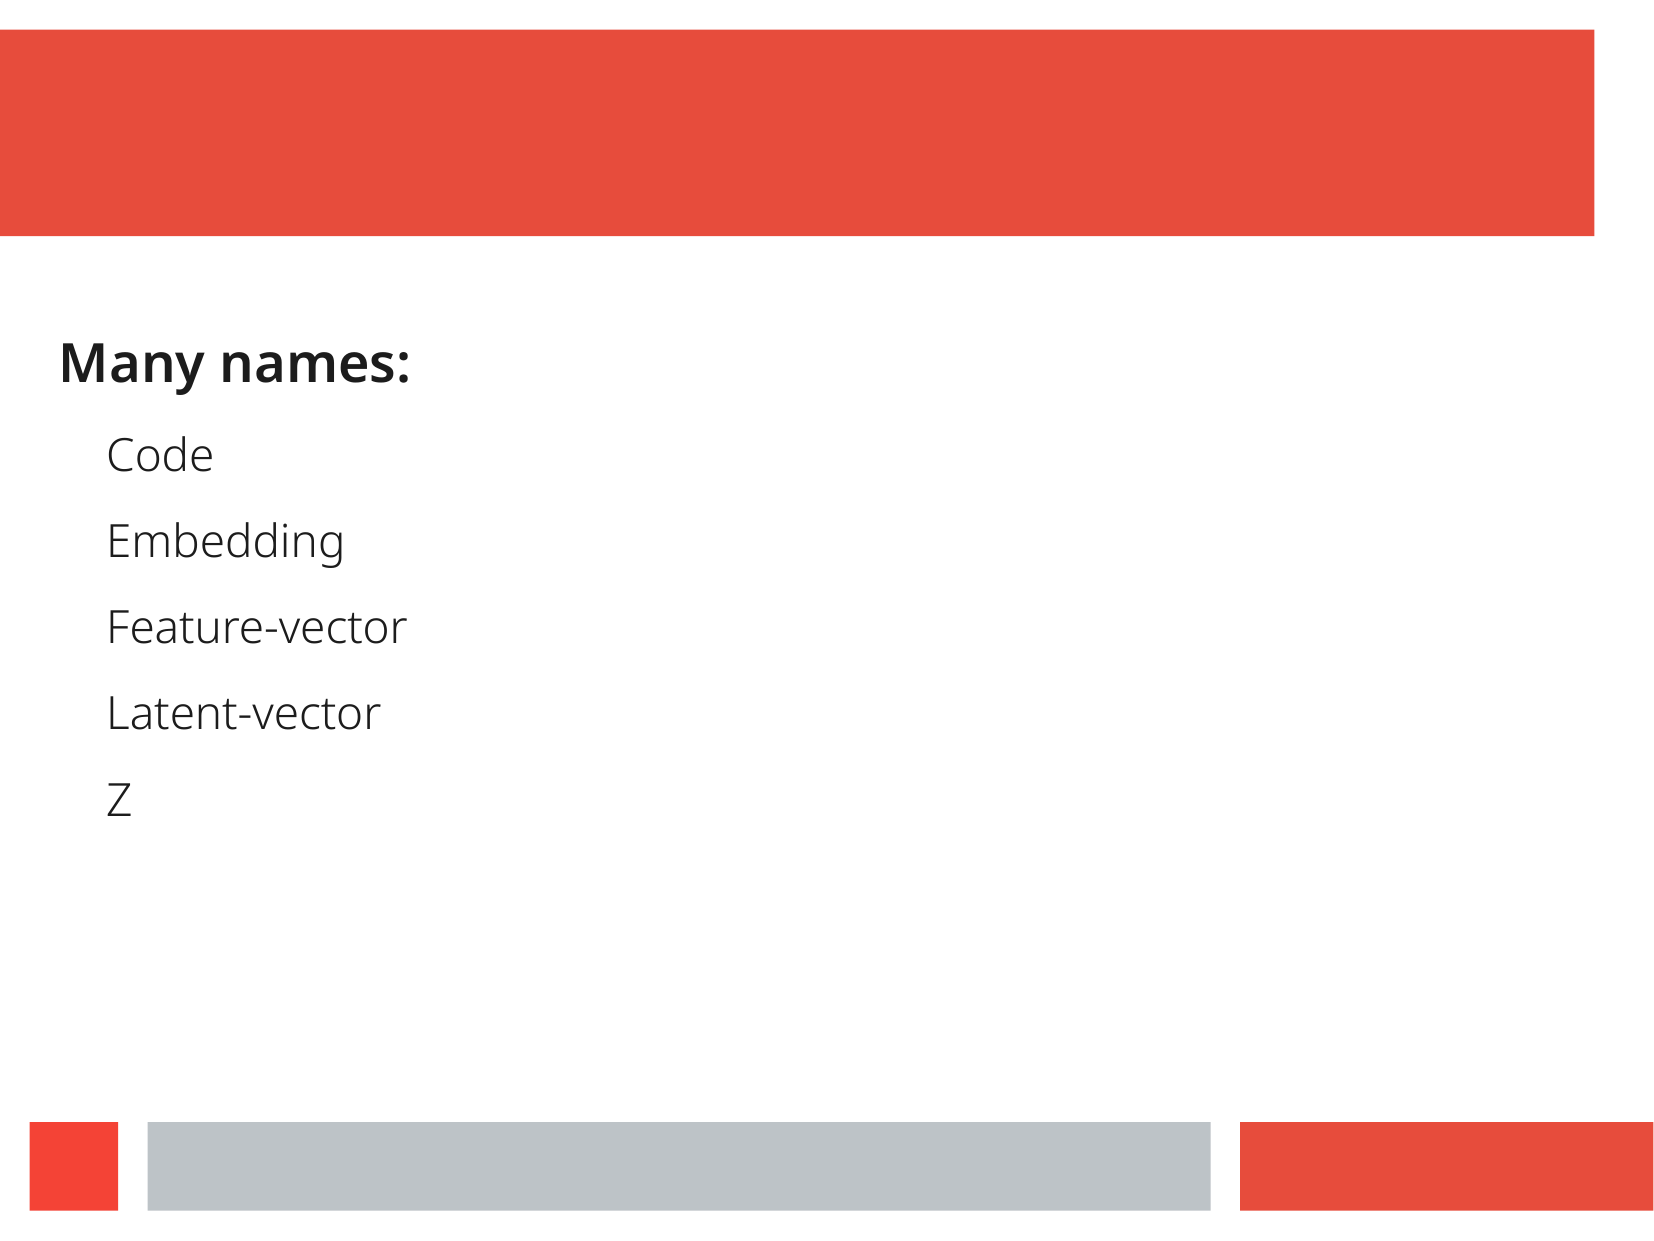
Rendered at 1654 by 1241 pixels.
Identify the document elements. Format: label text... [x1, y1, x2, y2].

list Many names: Code Embedding Feature-vector Latent-vector Z [59, 324, 1565, 1093]
